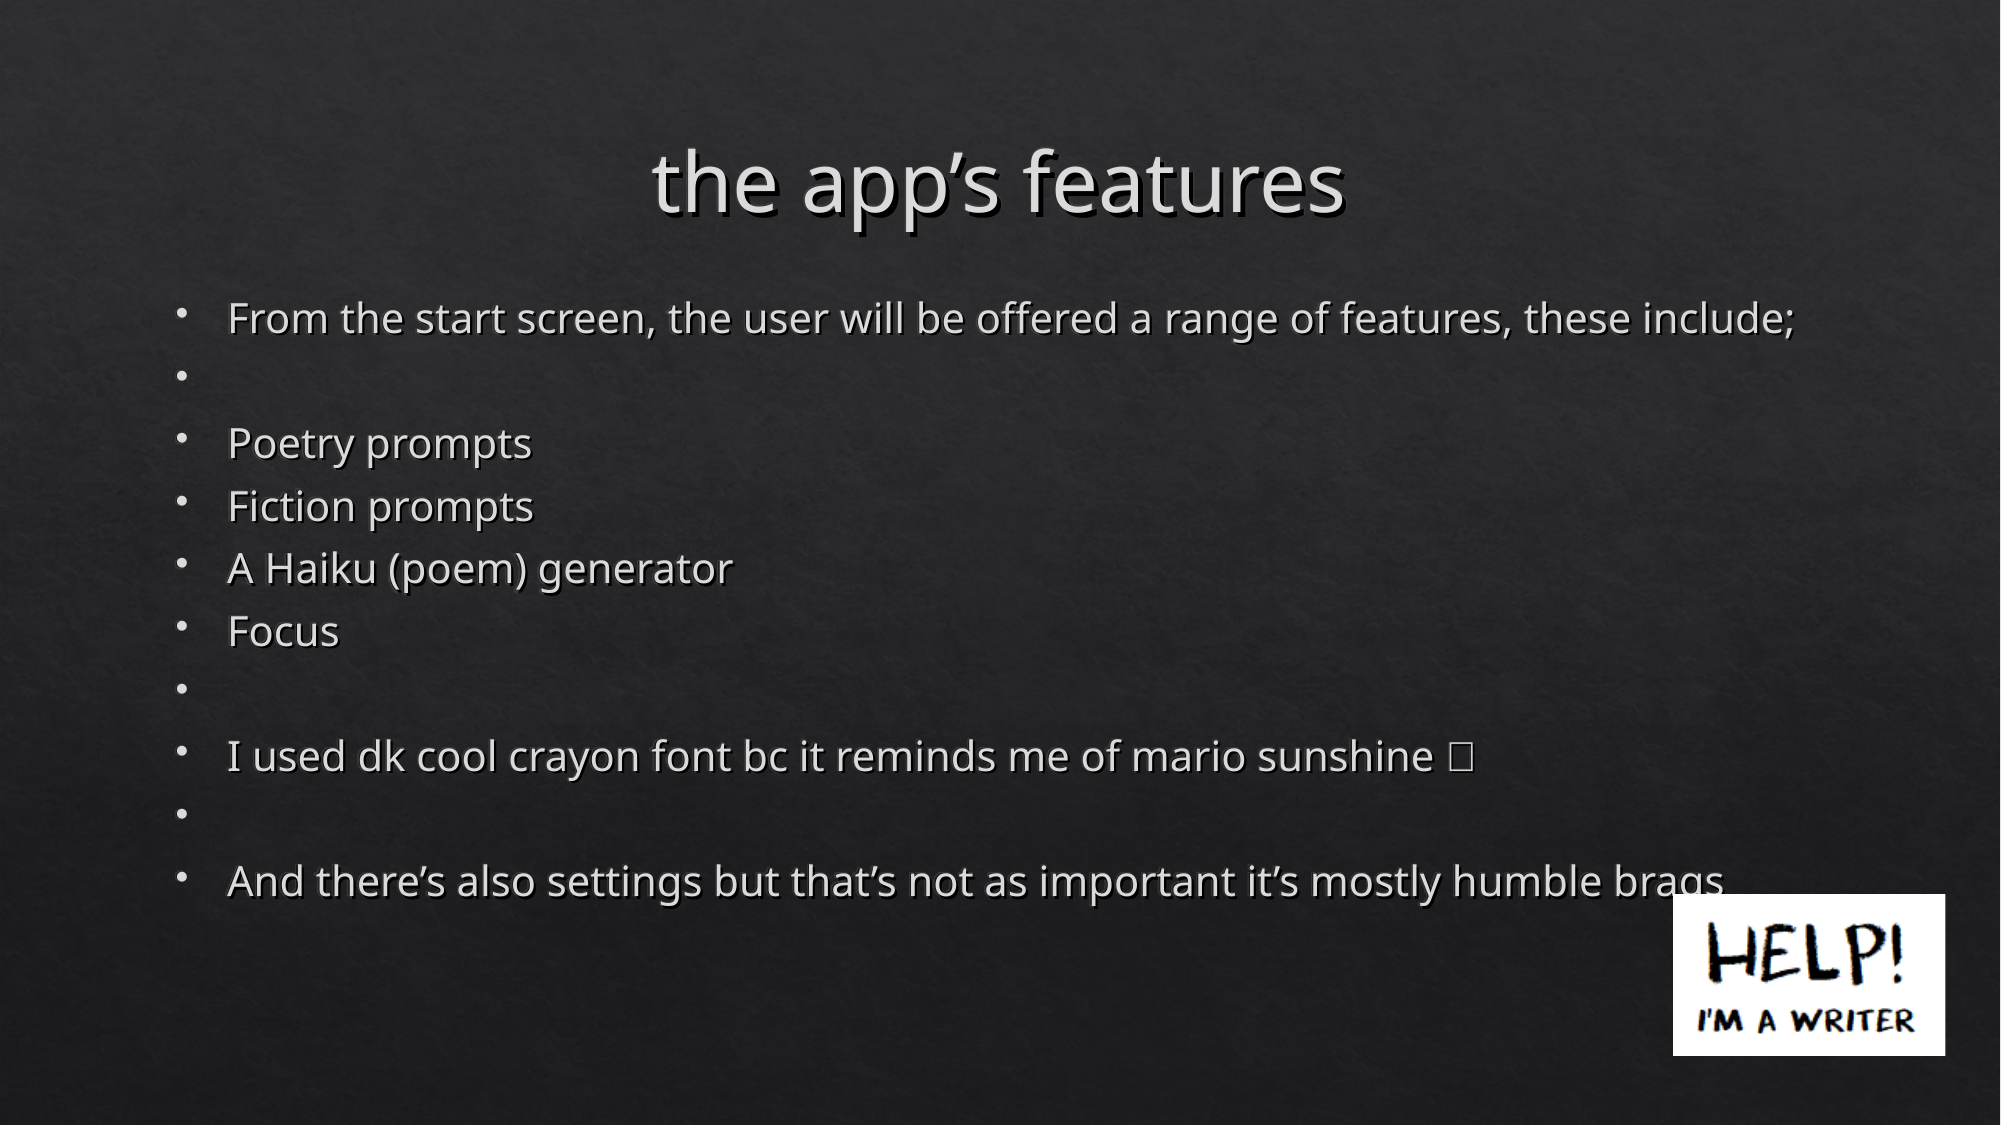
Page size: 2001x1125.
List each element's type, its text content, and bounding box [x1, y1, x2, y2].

list From the start screen, the user will be offered a range of features, these include; Poetry prompts Fiction prompts A Haiku (poem) generator Focus I used dk cool crayon font bc it reminds me of mario sunshine  And there’s also settings but that’s not as important it’s mostly humble brags [149, 284, 1849, 1103]
picture [1673, 894, 1946, 1056]
title the app’s features [149, 99, 1849, 260]
